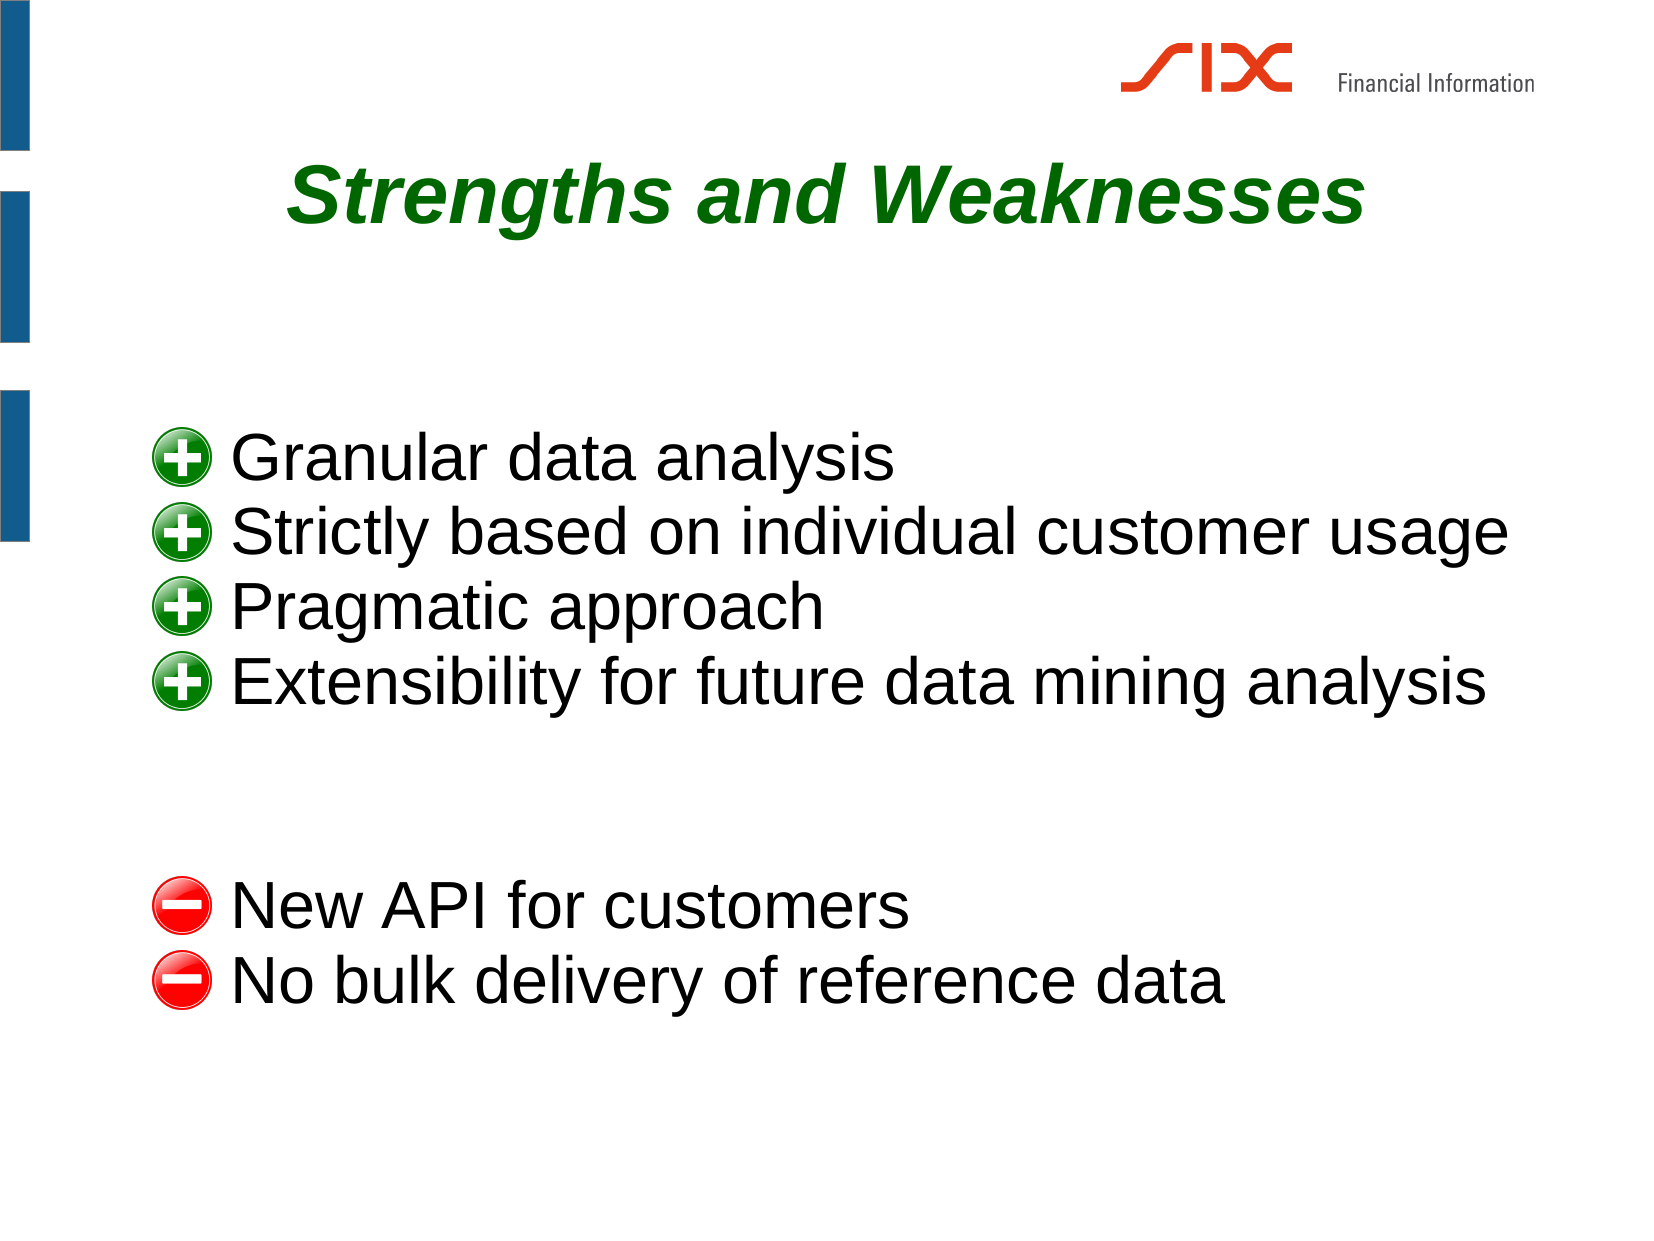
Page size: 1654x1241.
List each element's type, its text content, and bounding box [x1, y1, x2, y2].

list Granular data analysis Strictly based on individual customer usage Pragmatic approach Extensibility for future data mining analysis New API for customers No bulk delivery of reference data [152, 344, 1534, 1127]
title Strengths and Weaknesses [121, 91, 1534, 299]
picture [1121, 43, 1534, 91]
